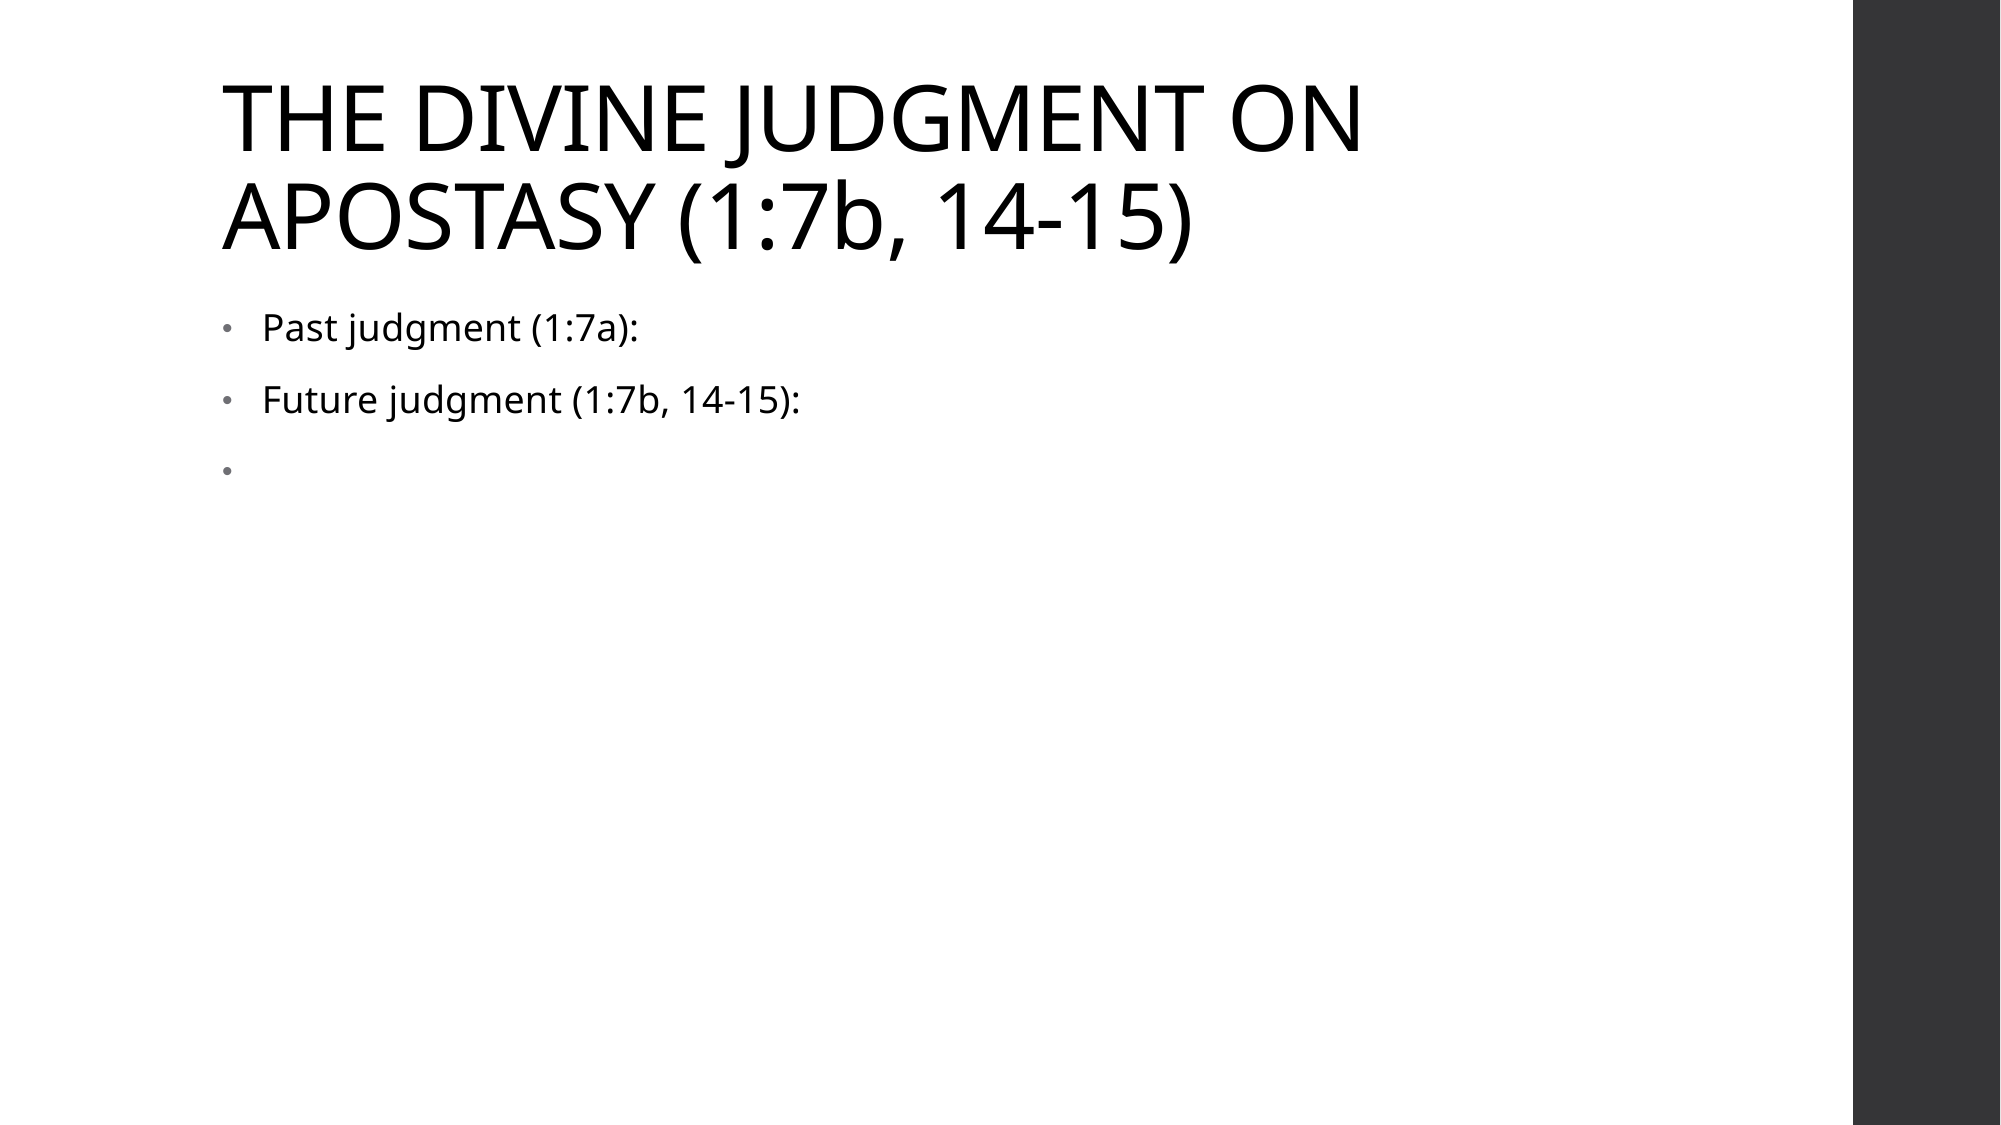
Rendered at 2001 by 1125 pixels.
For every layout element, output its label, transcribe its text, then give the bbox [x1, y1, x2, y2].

title THE DIVINE JUDGMENT ON APOSTASY (1:7b, 14-15) [206, 60, 1797, 278]
list Past judgment (1:7a): Future judgment (1:7b, 14-15): [206, 299, 1617, 1014]
